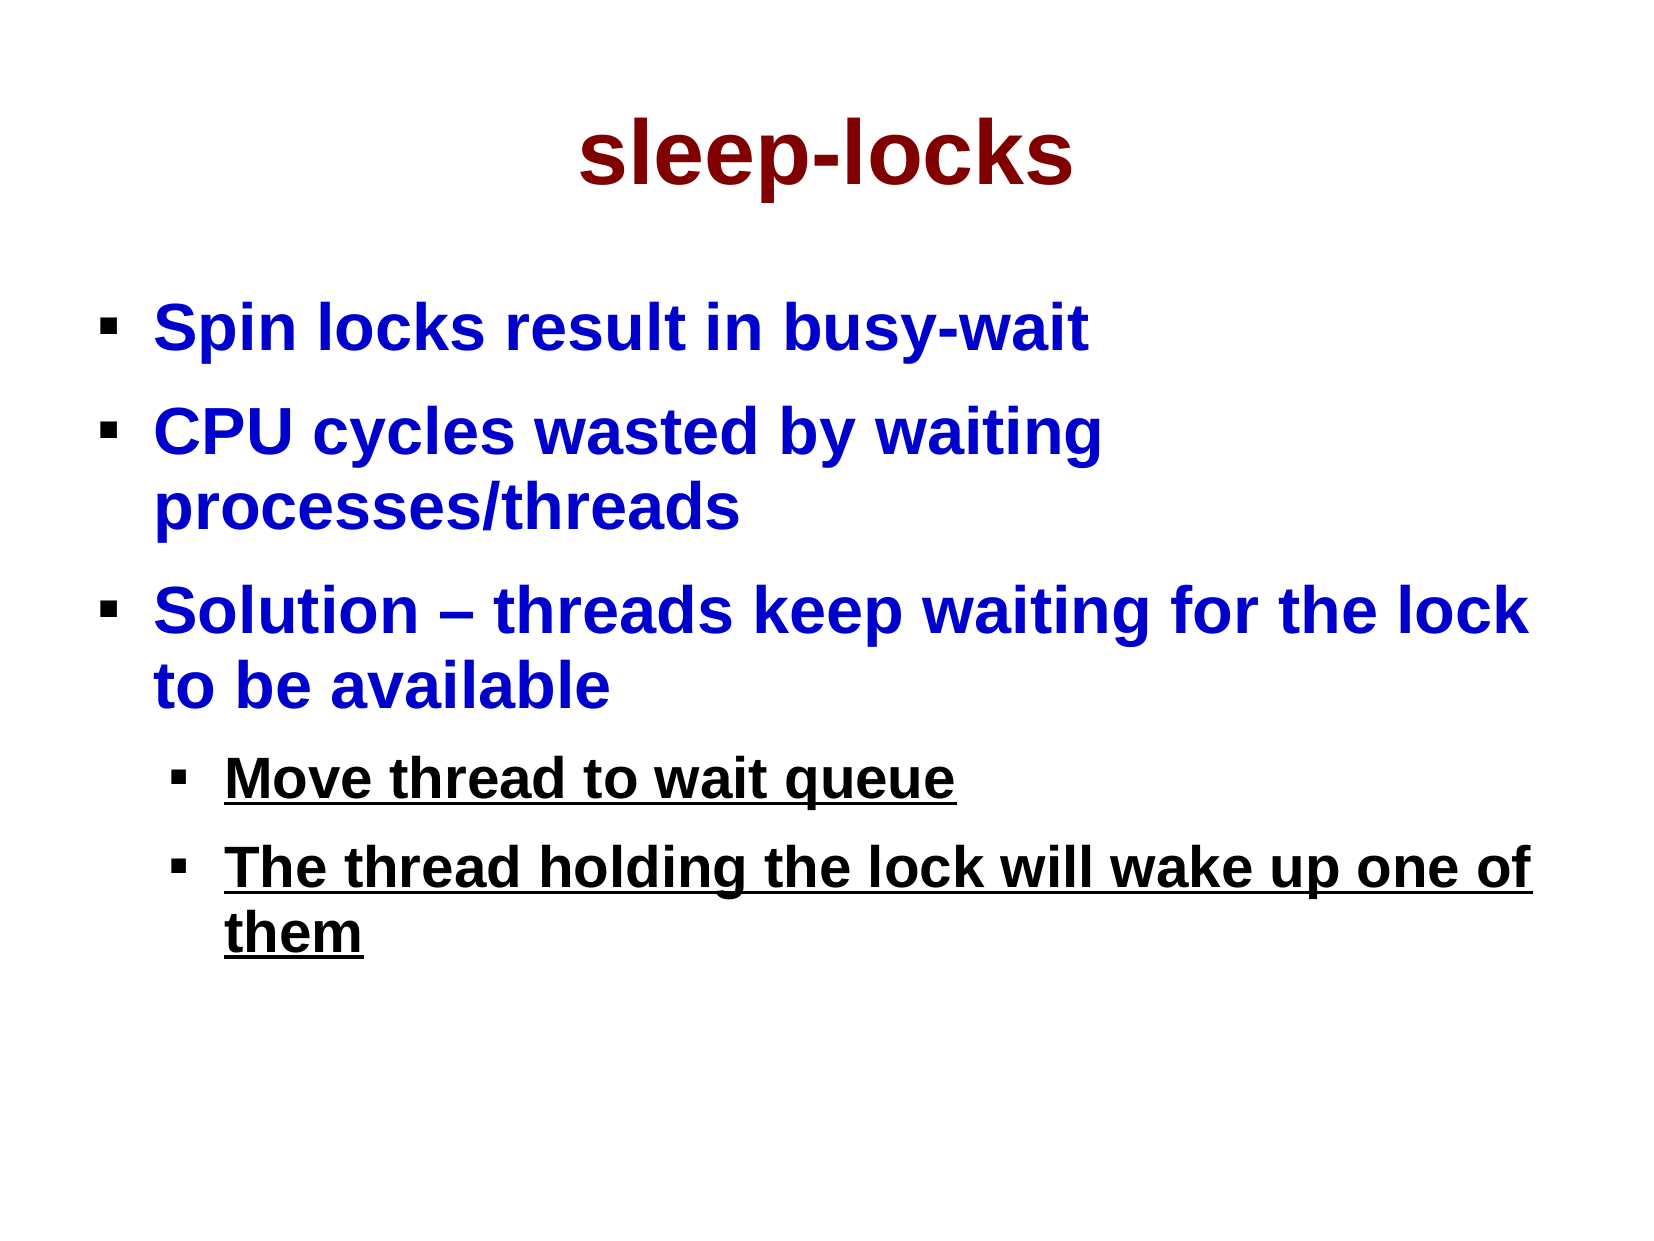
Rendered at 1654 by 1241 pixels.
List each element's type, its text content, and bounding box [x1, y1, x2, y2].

list Spin locks result in busy-wait CPU cycles wasted by waiting processes/threads Solution – threads keep waiting for the lock to be available Move thread to wait queue The thread holding the lock will wake up one of them [82, 290, 1571, 1010]
title sleep-locks [82, 49, 1571, 257]
